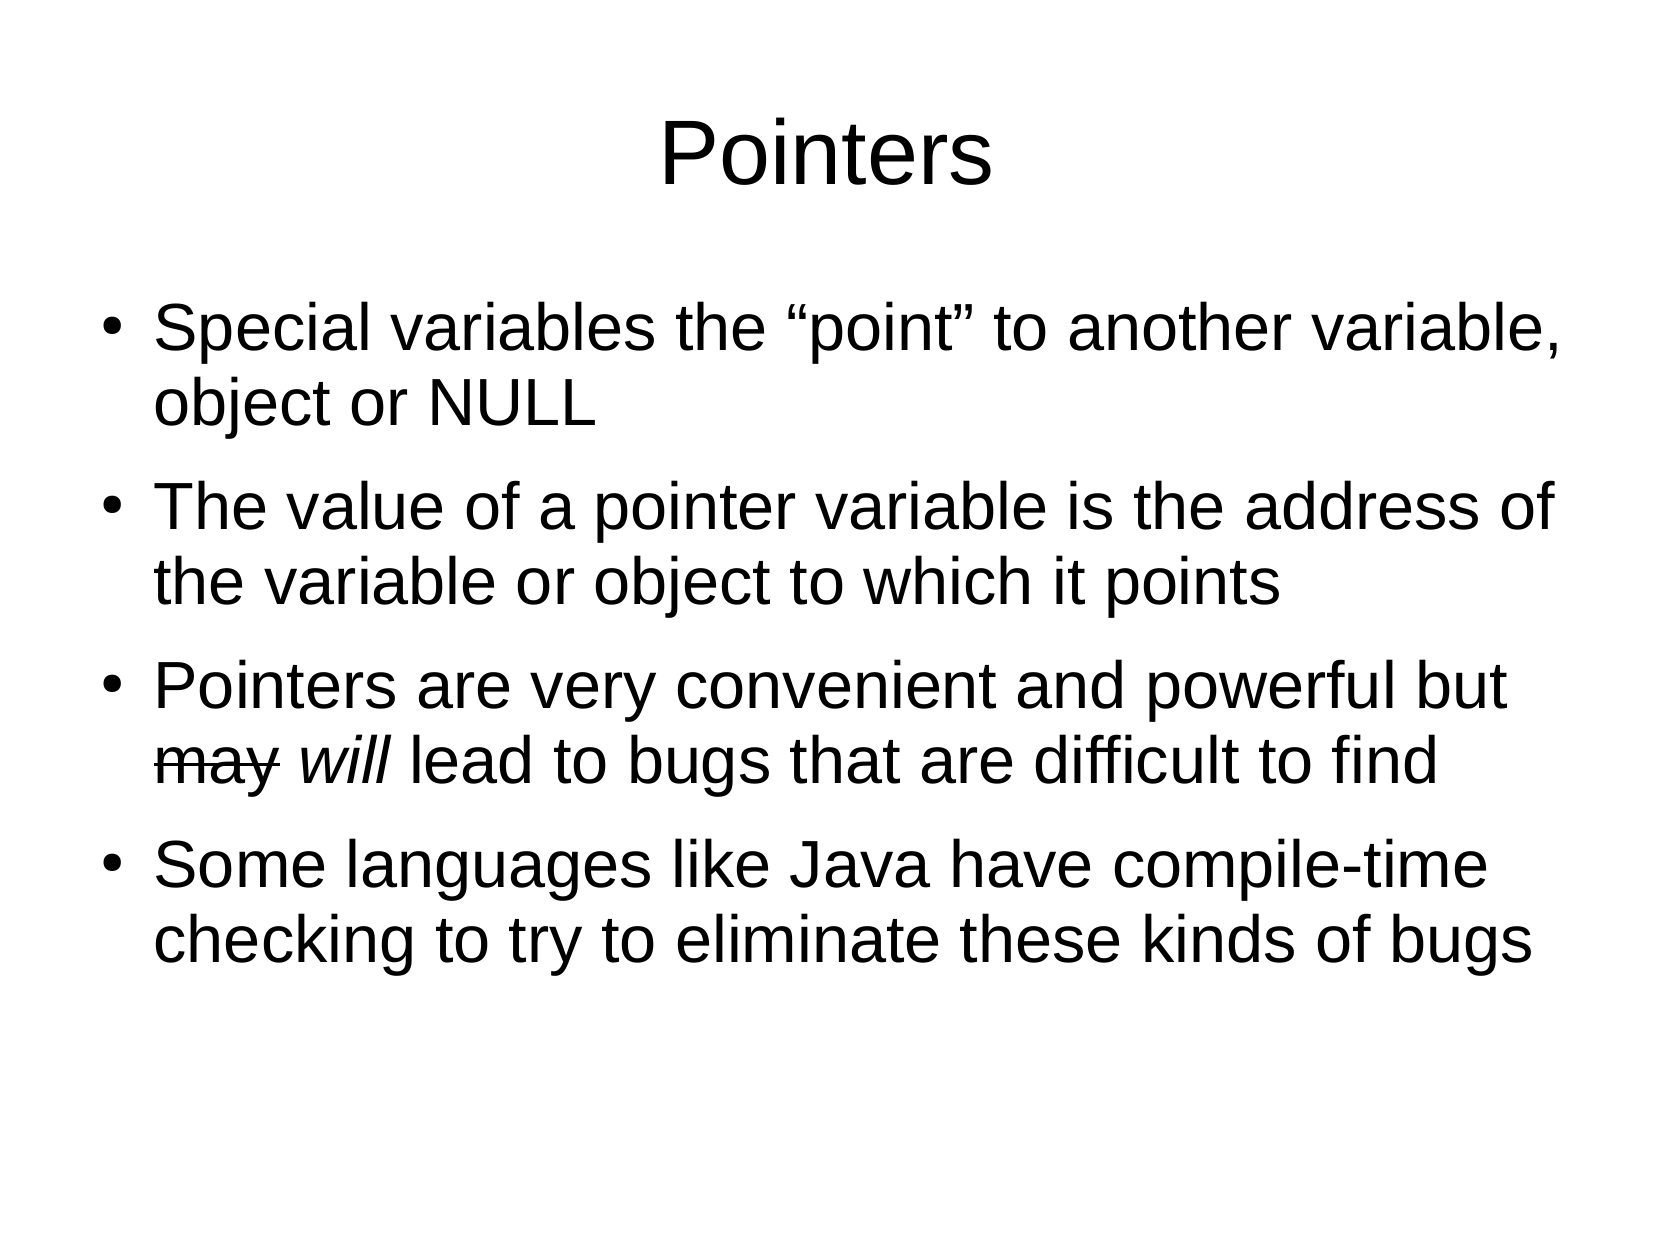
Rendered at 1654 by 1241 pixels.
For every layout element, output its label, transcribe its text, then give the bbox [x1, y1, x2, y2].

title Pointers [82, 49, 1571, 257]
list Special variables the “point” to another variable, object or NULL The value of a pointer variable is the address of the variable or object to which it points Pointers are very convenient and powerful but may will lead to bugs that are difficult to find Some languages like Java have compile-time checking to try to eliminate these kinds of bugs [82, 290, 1571, 1010]
